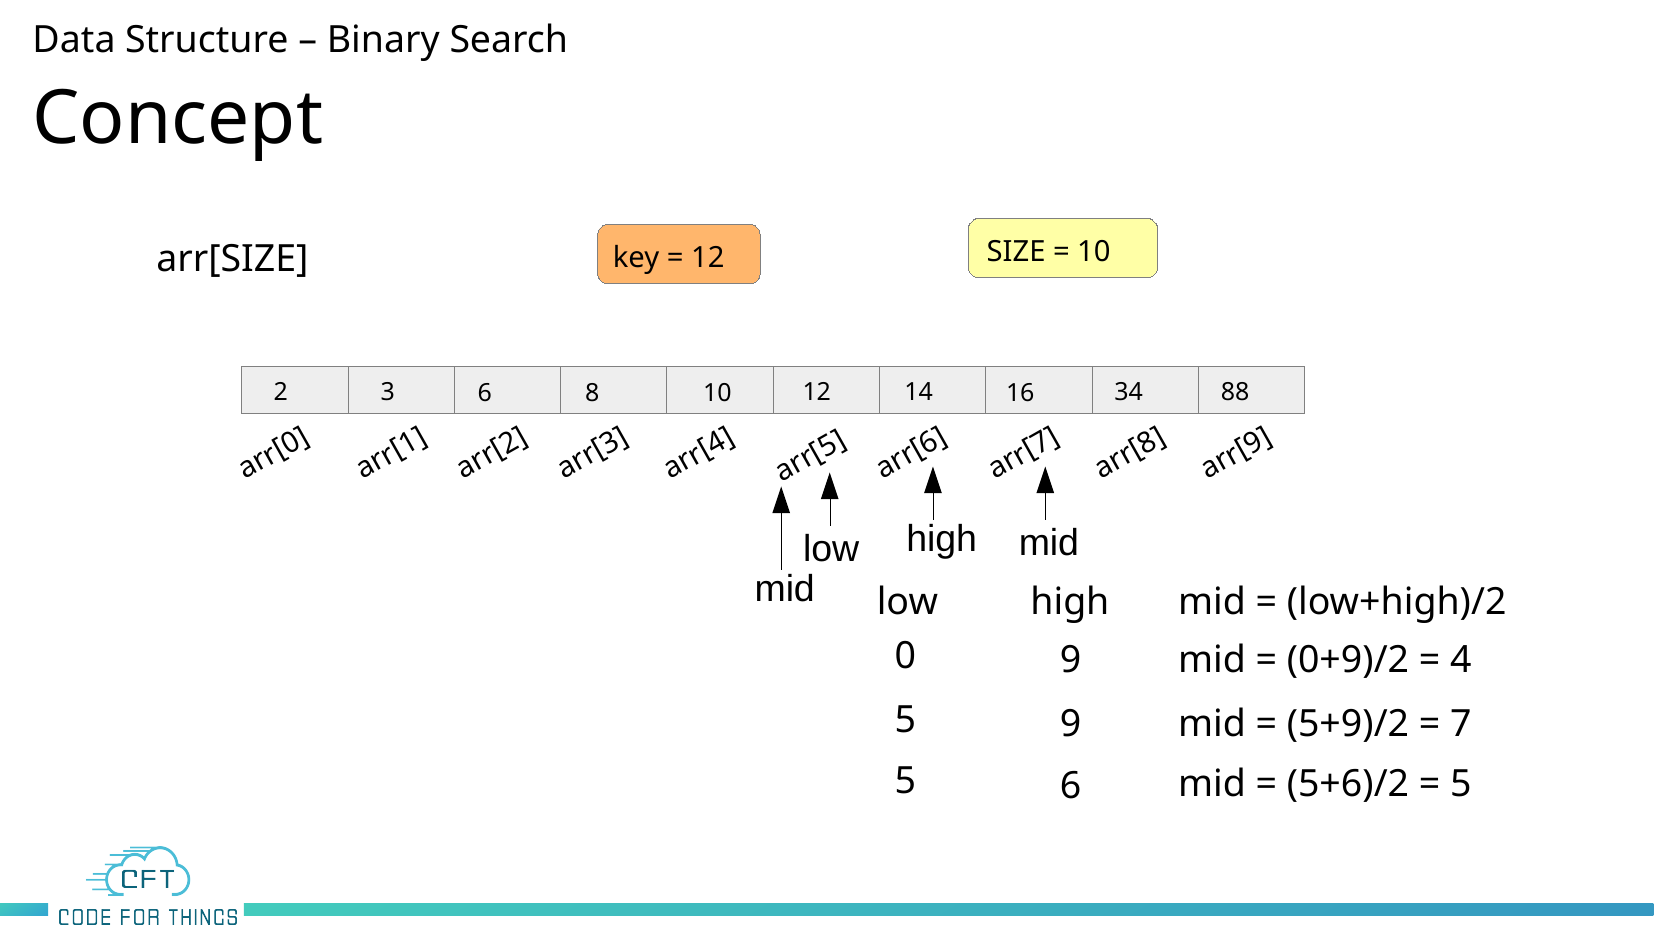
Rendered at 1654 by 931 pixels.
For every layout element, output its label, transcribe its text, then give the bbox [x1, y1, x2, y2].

text_box [968, 218, 1158, 278]
text_box [1181, 366, 1206, 414]
text_box 34 [1099, 366, 1181, 418]
title Data Structure – Binary Search Concept [32, 12, 1184, 166]
text_box high [1015, 566, 1128, 626]
text_box 6 [462, 367, 545, 412]
text_box mid = (5+9)/2 = 7 [1163, 689, 1654, 750]
text_box 6 [1045, 750, 1099, 810]
text_box arr[5] [750, 407, 891, 503]
text_box [870, 366, 889, 414]
text_box 3 [365, 366, 436, 411]
text_box 88 [1206, 366, 1288, 418]
text_box mid = (5+6)/2 = 5 [1163, 749, 1583, 810]
text_box [1088, 366, 1099, 414]
text_box SIZE = 10 [971, 222, 1152, 272]
text_box 5 [879, 746, 934, 805]
text_box arr[4] [641, 412, 780, 505]
text_box 10 [688, 367, 774, 412]
text_box arr[2] [430, 393, 567, 505]
text_box [436, 366, 828, 414]
text_box 9 [1045, 625, 1099, 684]
text_box arr[6] [857, 404, 992, 505]
text_box 9 [1045, 689, 1099, 748]
text_box arr[1] [330, 389, 467, 505]
text_box 2 [258, 366, 329, 411]
text_box 16 [991, 366, 1088, 418]
text_box arr[8] [1072, 389, 1207, 505]
text_box [1288, 366, 1305, 414]
text_box mid [1003, 513, 1094, 571]
text_box [971, 366, 991, 414]
text_box [599, 224, 759, 229]
text_box key = 12 [590, 229, 768, 284]
text_box mid [739, 560, 830, 650]
text_box [241, 366, 285, 414]
text_box arr[0] [212, 397, 353, 505]
text_box arr[SIZE] [141, 224, 355, 291]
text_box mid = (low+high)/2 [1163, 566, 1563, 625]
text_box mid = (0+9)/2 = 4 [1163, 625, 1654, 686]
text_box 5 [879, 685, 934, 744]
text_box 14 [889, 366, 971, 418]
text_box 12 [787, 366, 870, 411]
text_box high [891, 510, 992, 567]
text_box arr[9] [1175, 390, 1317, 505]
text_box low [788, 519, 875, 577]
text_box 8 [570, 367, 652, 412]
text_box arr[7] [964, 412, 1104, 505]
text_box 0 [879, 620, 934, 680]
text_box low [862, 566, 957, 626]
text_box arr[3] [531, 404, 673, 505]
picture [59, 846, 237, 925]
text_box [329, 366, 403, 414]
